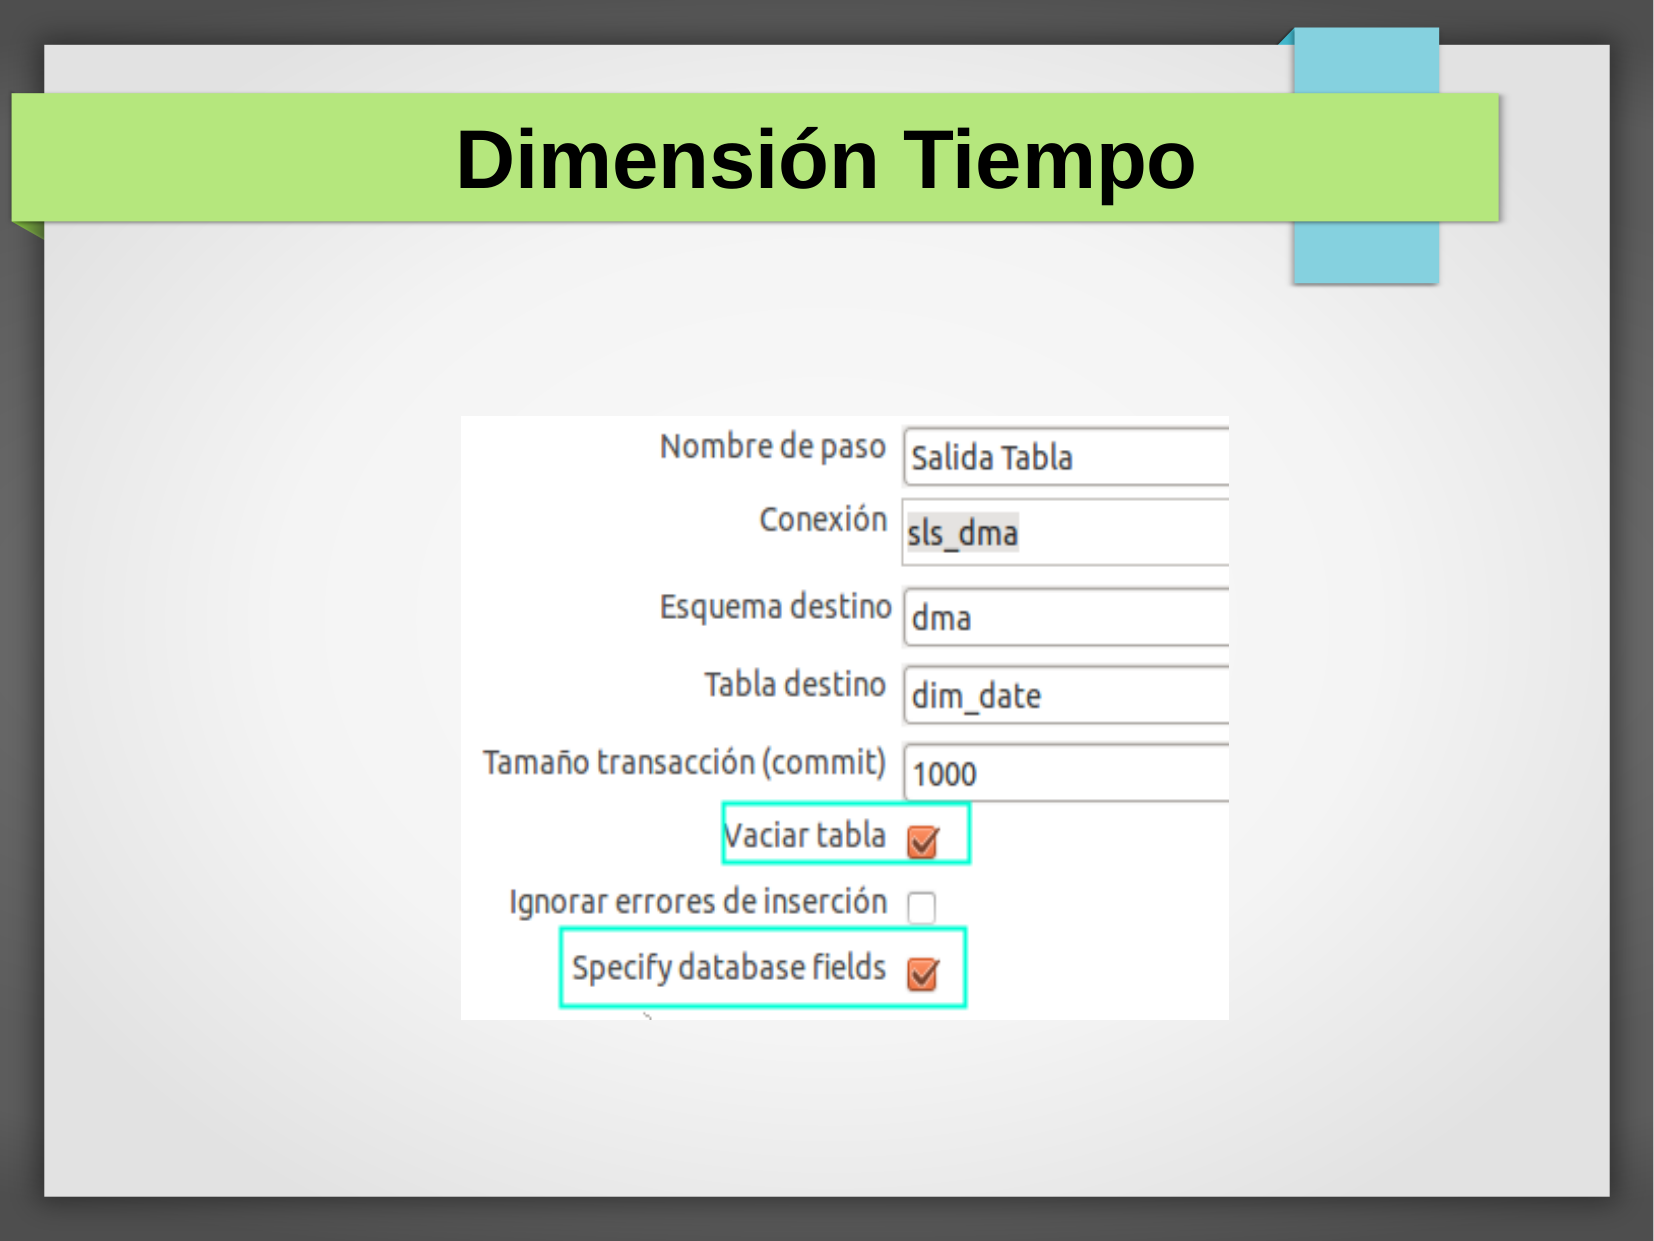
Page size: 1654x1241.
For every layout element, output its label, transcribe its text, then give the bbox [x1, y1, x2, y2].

picture [0, 0, 1654, 1241]
title Dimensión Tiempo [70, 106, 1583, 213]
